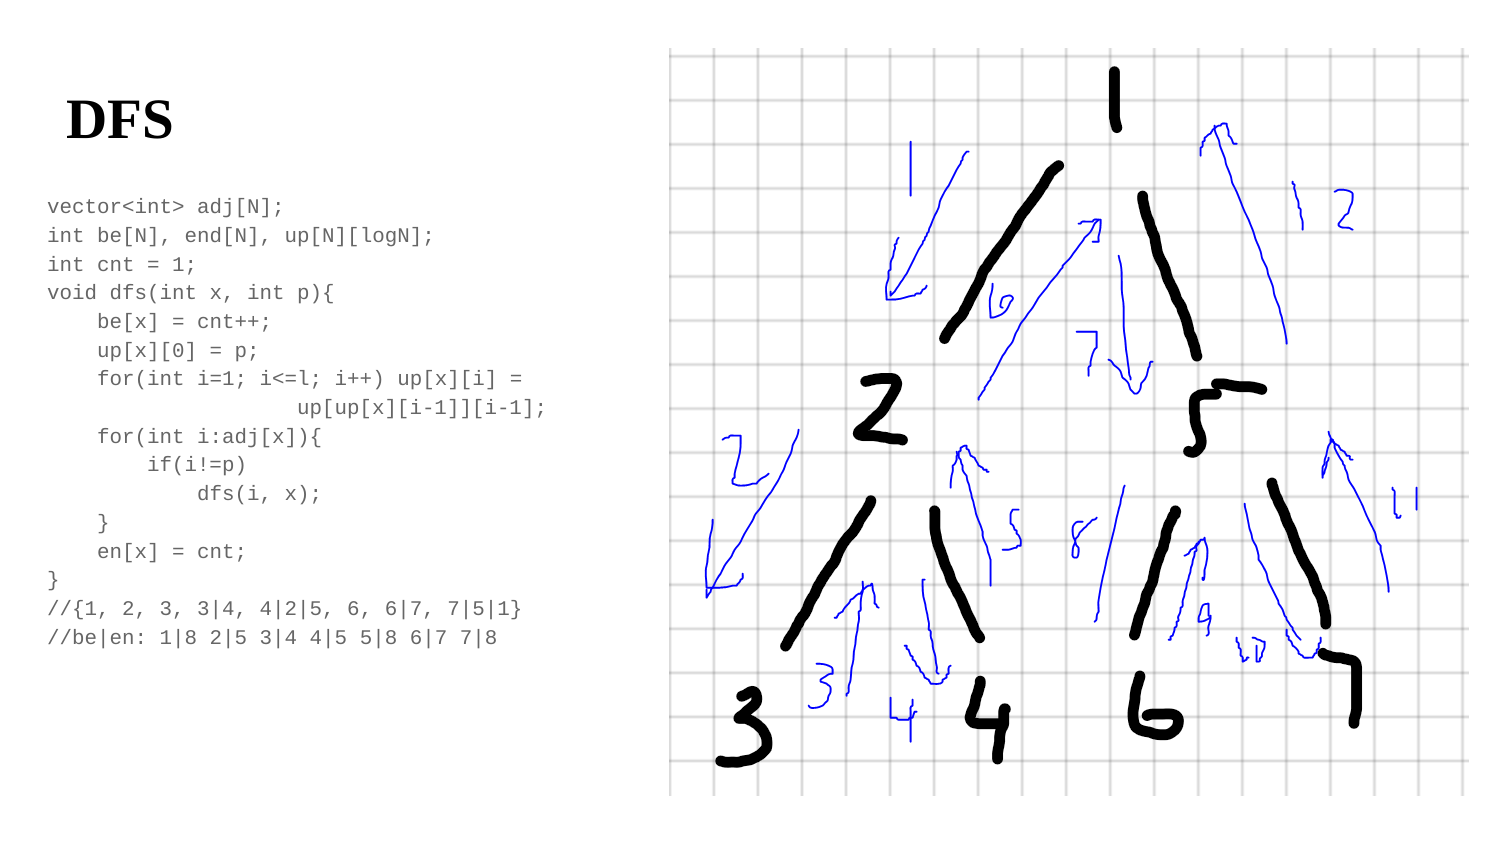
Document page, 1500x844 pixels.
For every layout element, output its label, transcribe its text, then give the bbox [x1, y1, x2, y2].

picture [669, 48, 1469, 796]
title DFS [51, 72, 669, 167]
text_box vector<int> adj[N]; int be[N], end[N], up[N][logN]; int cnt = 1; void dfs(int x, int p){ be[x] = cnt++; up[x][0] = p; for(int i=1; i<=l; i++) up[x][i] = up[up[x][i-1]][i-1]; for(int i:adj[x]){ if(i!=p) dfs(i, x); } en[x] = cnt; } //{1, 2, 3, 3|4, 4|2|5, 6, 6|7, 7|5|1} //be|en: 1|8 2|5 3|4 4|5 5|8 6|7 7|8 [32, 174, 588, 721]
